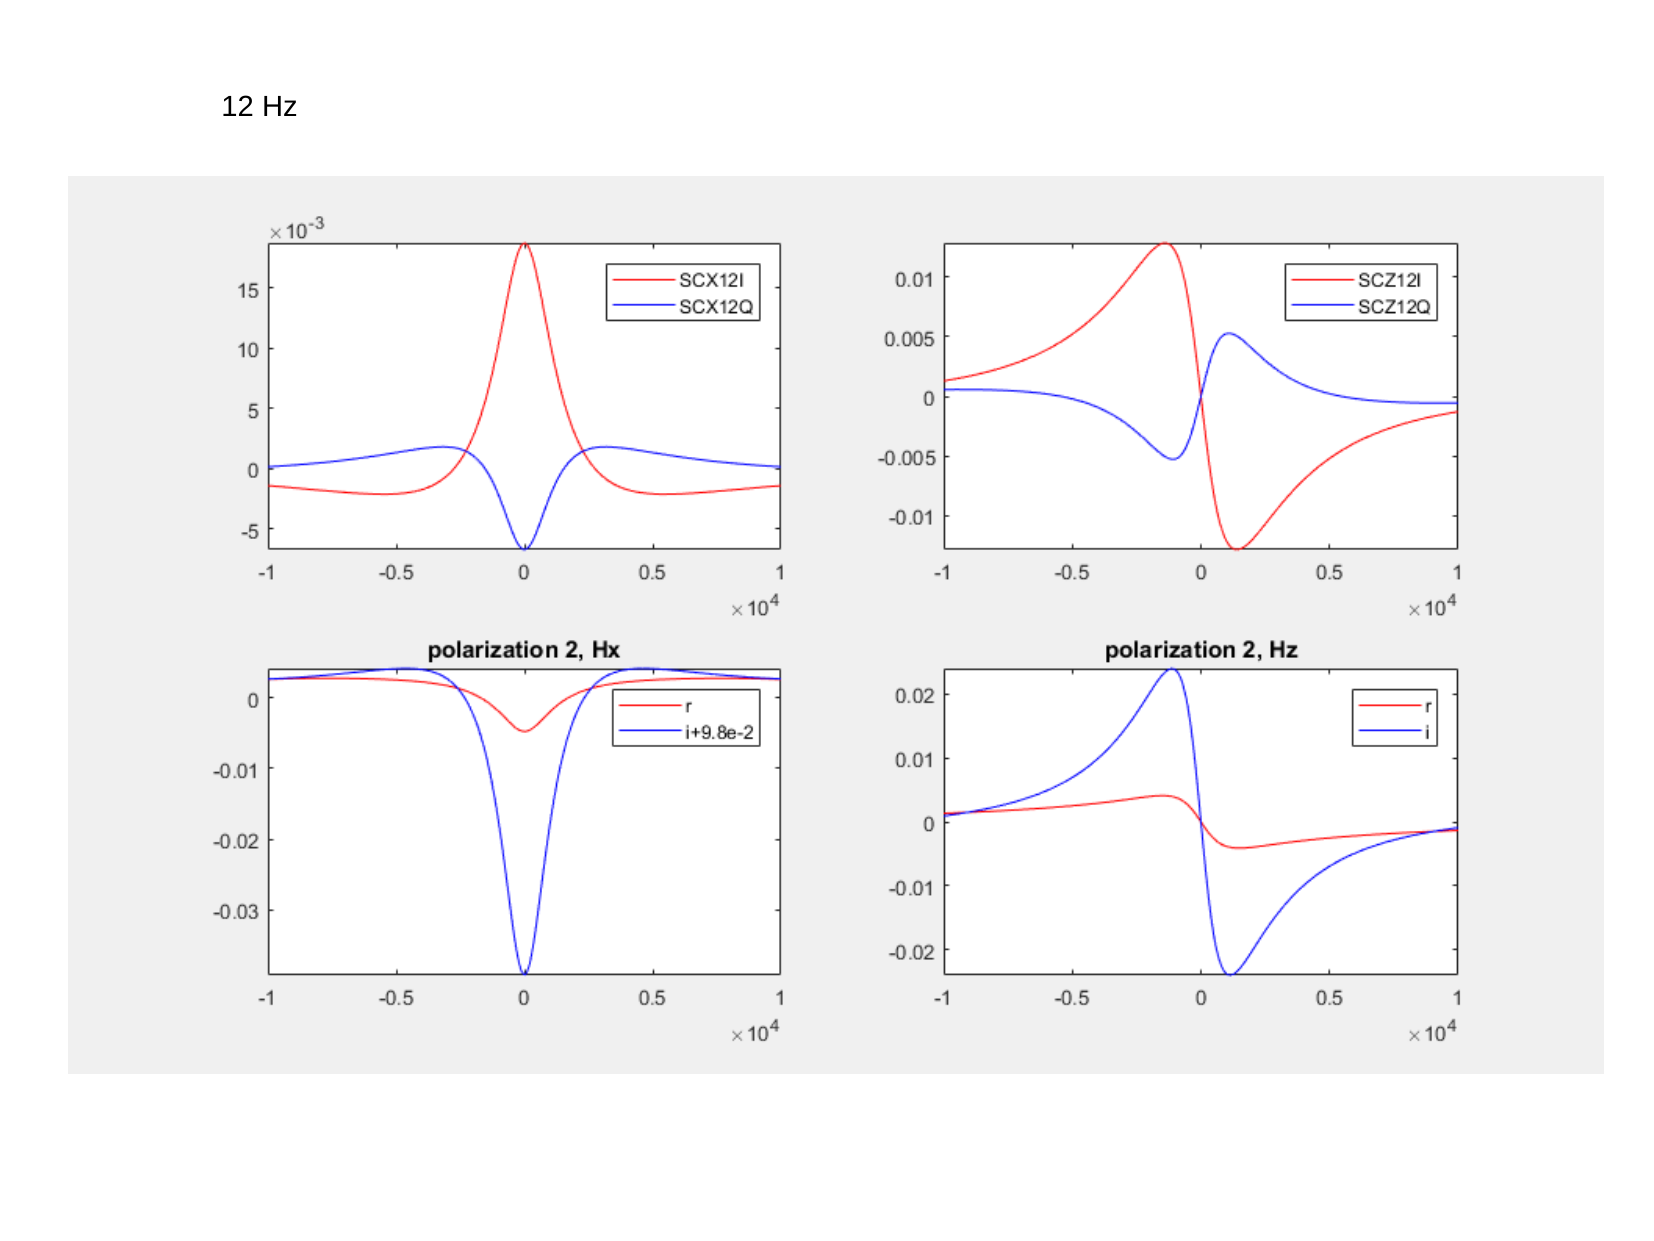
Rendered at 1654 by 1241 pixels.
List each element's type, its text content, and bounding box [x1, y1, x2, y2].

text_box 12 Hz [206, 82, 330, 130]
picture [68, 176, 1604, 1074]
